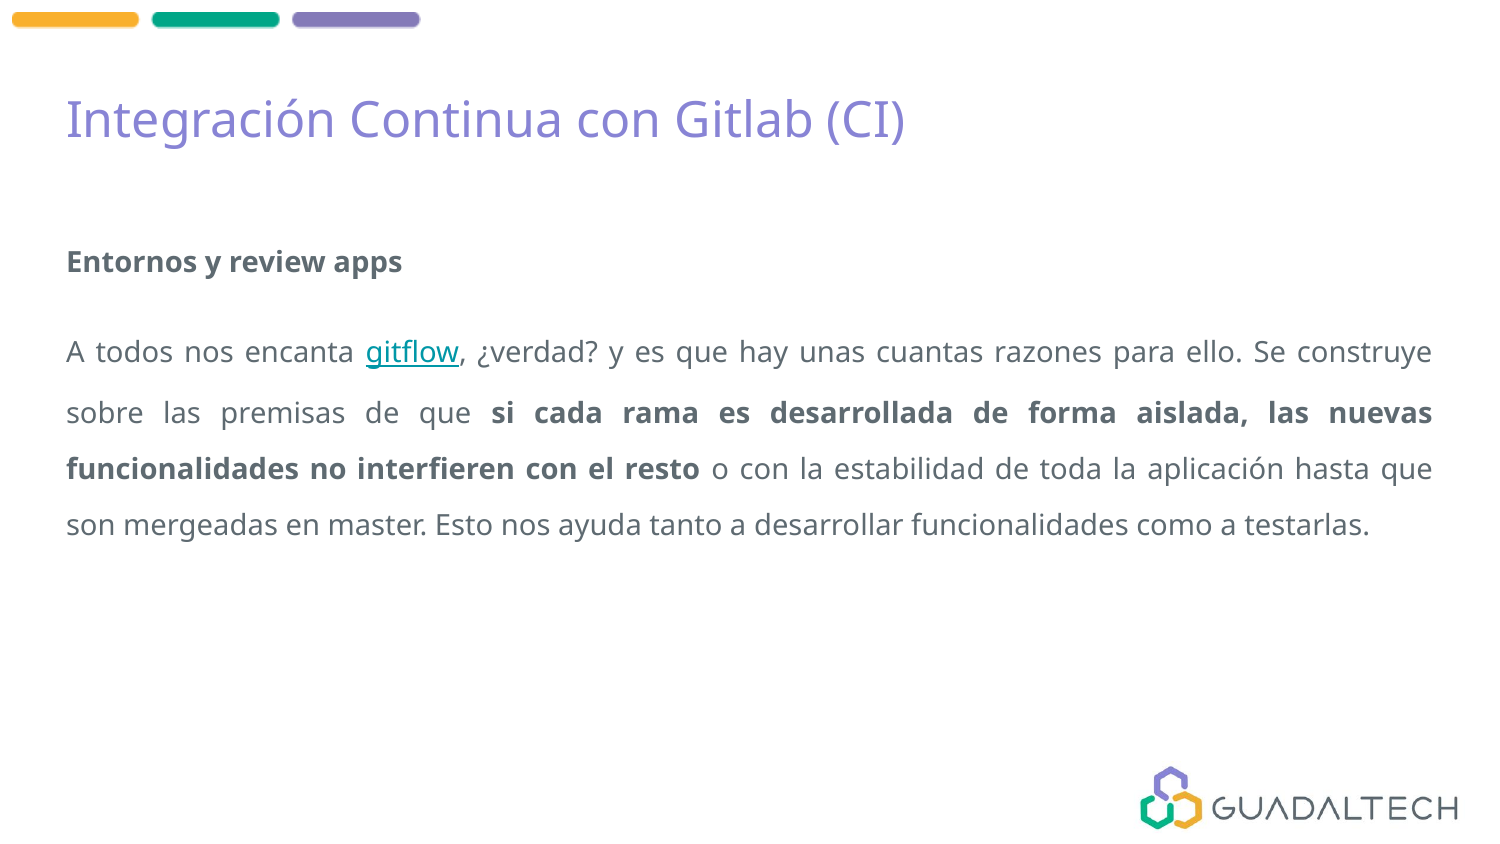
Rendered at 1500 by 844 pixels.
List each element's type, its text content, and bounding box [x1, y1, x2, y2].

picture [1124, 761, 1473, 834]
title Integración Continua con Gitlab (CI) [51, 72, 1449, 167]
list Entornos y review apps A todos nos encanta gitflow, ¿verdad? y es que hay unas cuantas razones para ello. Se construye sobre las premisas de que si cada rama es desarrollada de forma aislada, las nuevas funcionalidades no interfieren con el resto o con la estabilidad de toda la aplicación hasta que son mergeadas en master. Esto nos ayuda tanto a desarrollar funcionalidades como a testarlas. [51, 221, 1449, 783]
picture [12, 12, 421, 29]
